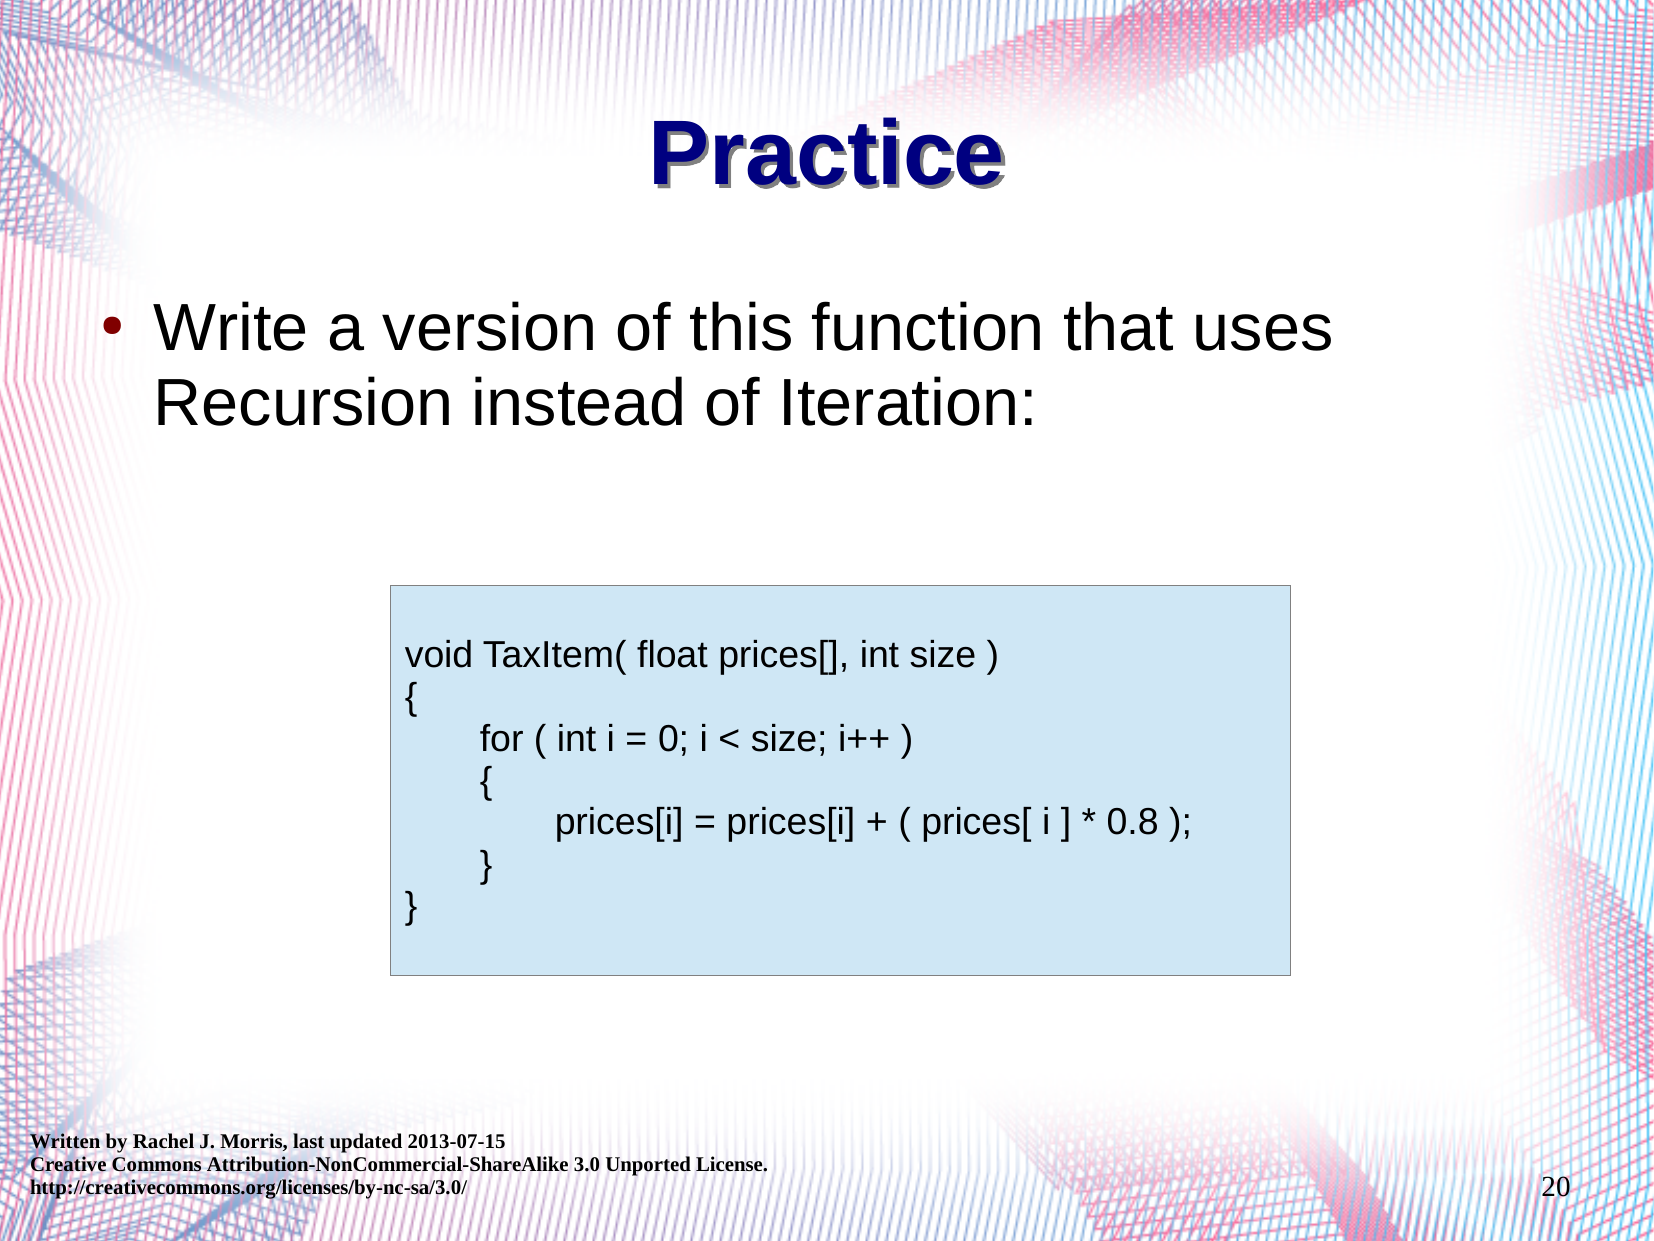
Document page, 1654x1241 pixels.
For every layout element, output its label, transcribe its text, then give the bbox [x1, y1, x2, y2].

picture [0, 0, 1654, 1241]
list Write a version of this function that uses Recursion instead of Iteration: [82, 290, 1571, 451]
text_box void TaxItem( float prices[], int size ) { for ( int i = 0; i < size; i++ ) { prices[i] = prices[i] + ( prices[ i ] * 0.8 ); } } [390, 585, 1291, 976]
title Practice [82, 49, 1571, 257]
